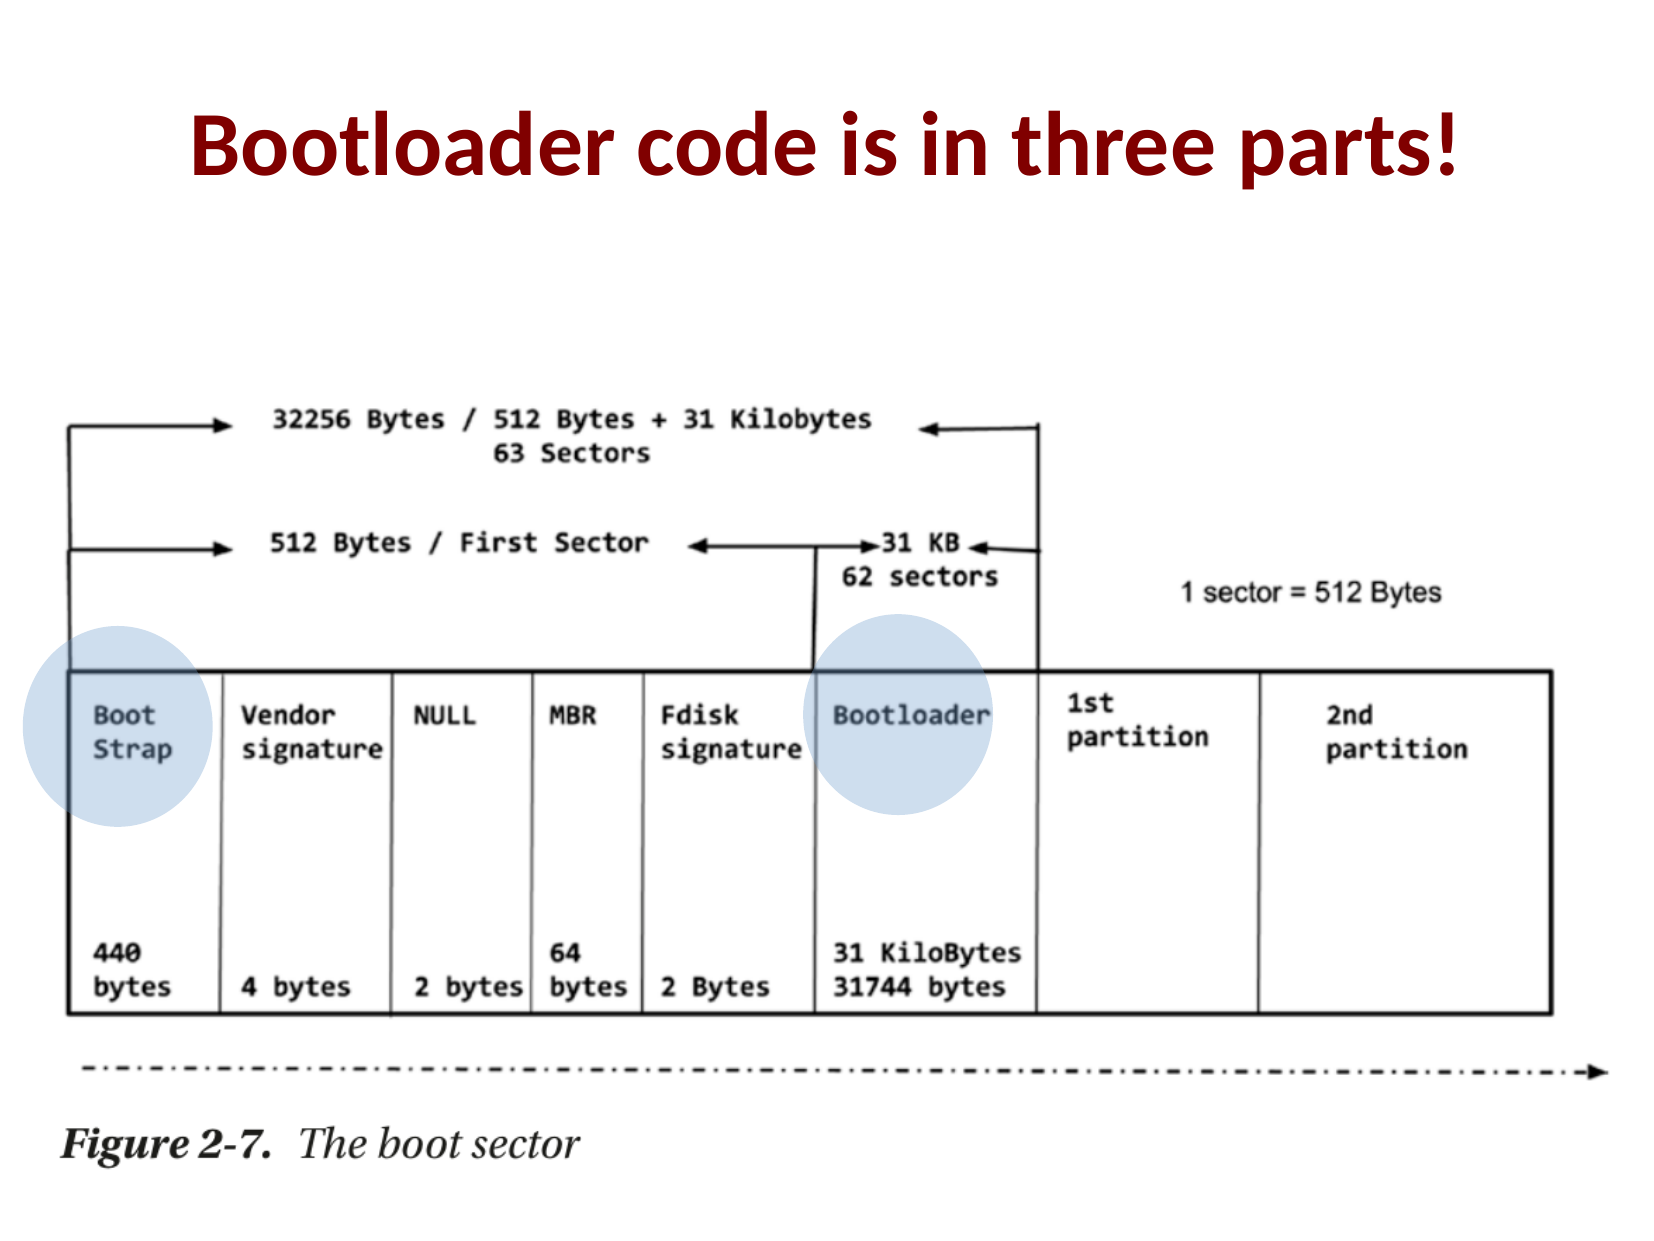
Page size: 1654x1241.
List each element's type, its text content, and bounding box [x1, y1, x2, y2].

text_box [803, 614, 994, 816]
title Bootloader code is in three parts! [82, 49, 1571, 257]
picture [22, 379, 1654, 1175]
text_box [22, 625, 213, 827]
